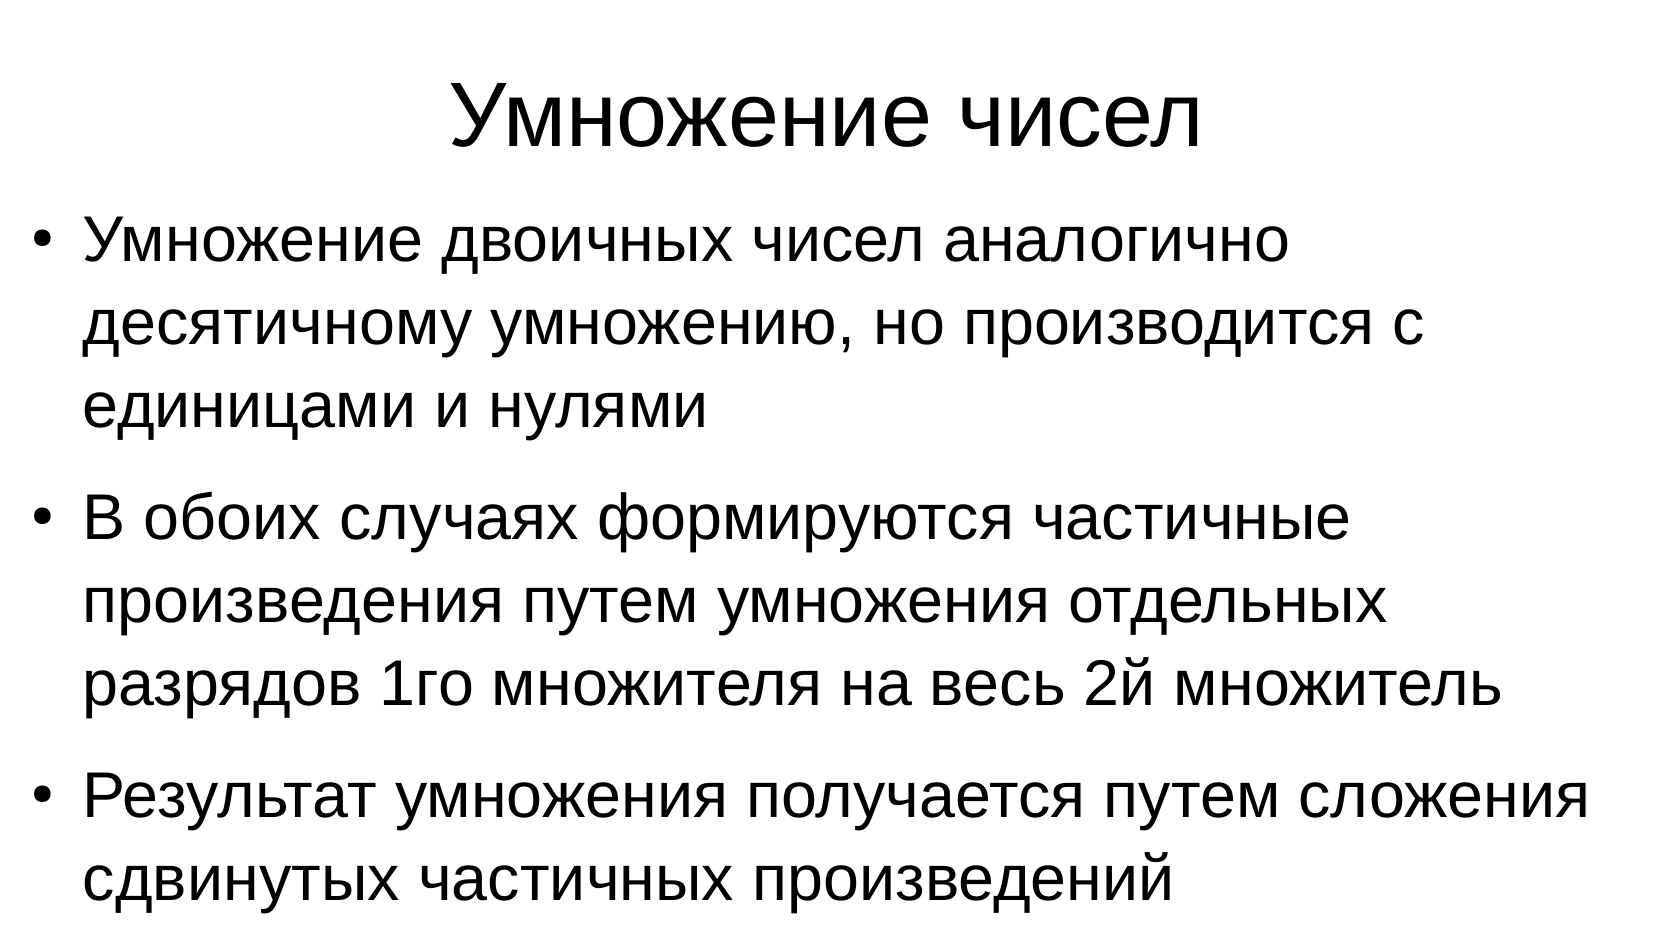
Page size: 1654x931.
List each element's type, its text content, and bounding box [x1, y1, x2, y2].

title Умножение чисел [82, 37, 1571, 192]
list Умножение двоичных чисел аналогично десятичному умножению, но производится с единицами и нулями В обоих случаях формируются частичные произведения путем умножения отдельных разрядов 1го множителя на весь 2й множитель Результат умножения получается путем сложения сдвинутых частичных произведений [14, 192, 1636, 919]
